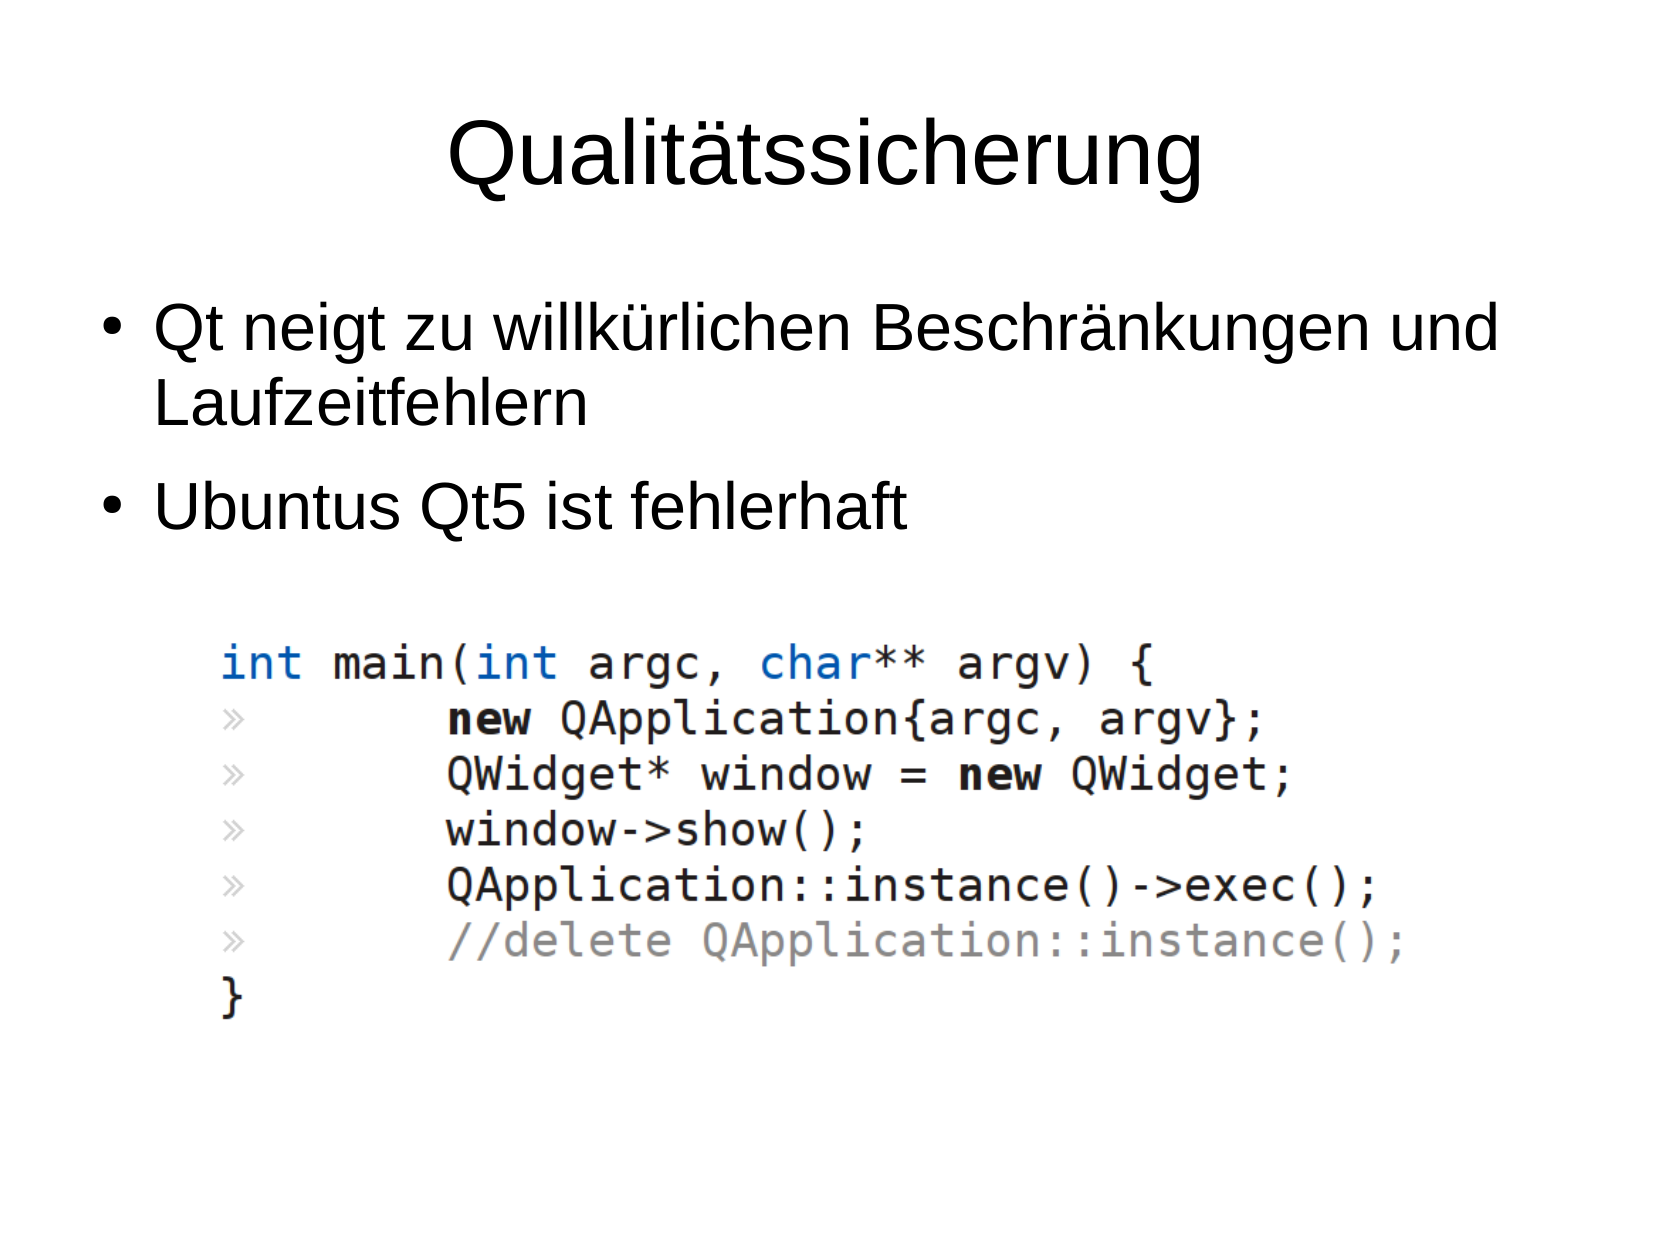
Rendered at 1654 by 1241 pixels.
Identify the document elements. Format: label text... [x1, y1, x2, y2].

picture [219, 625, 1435, 1052]
list Qt neigt zu willkürlichen Beschränkungen und Laufzeitfehlern Ubuntus Qt5 ist fehlerhaft [82, 290, 1571, 634]
title Qualitätssicherung [82, 49, 1571, 257]
